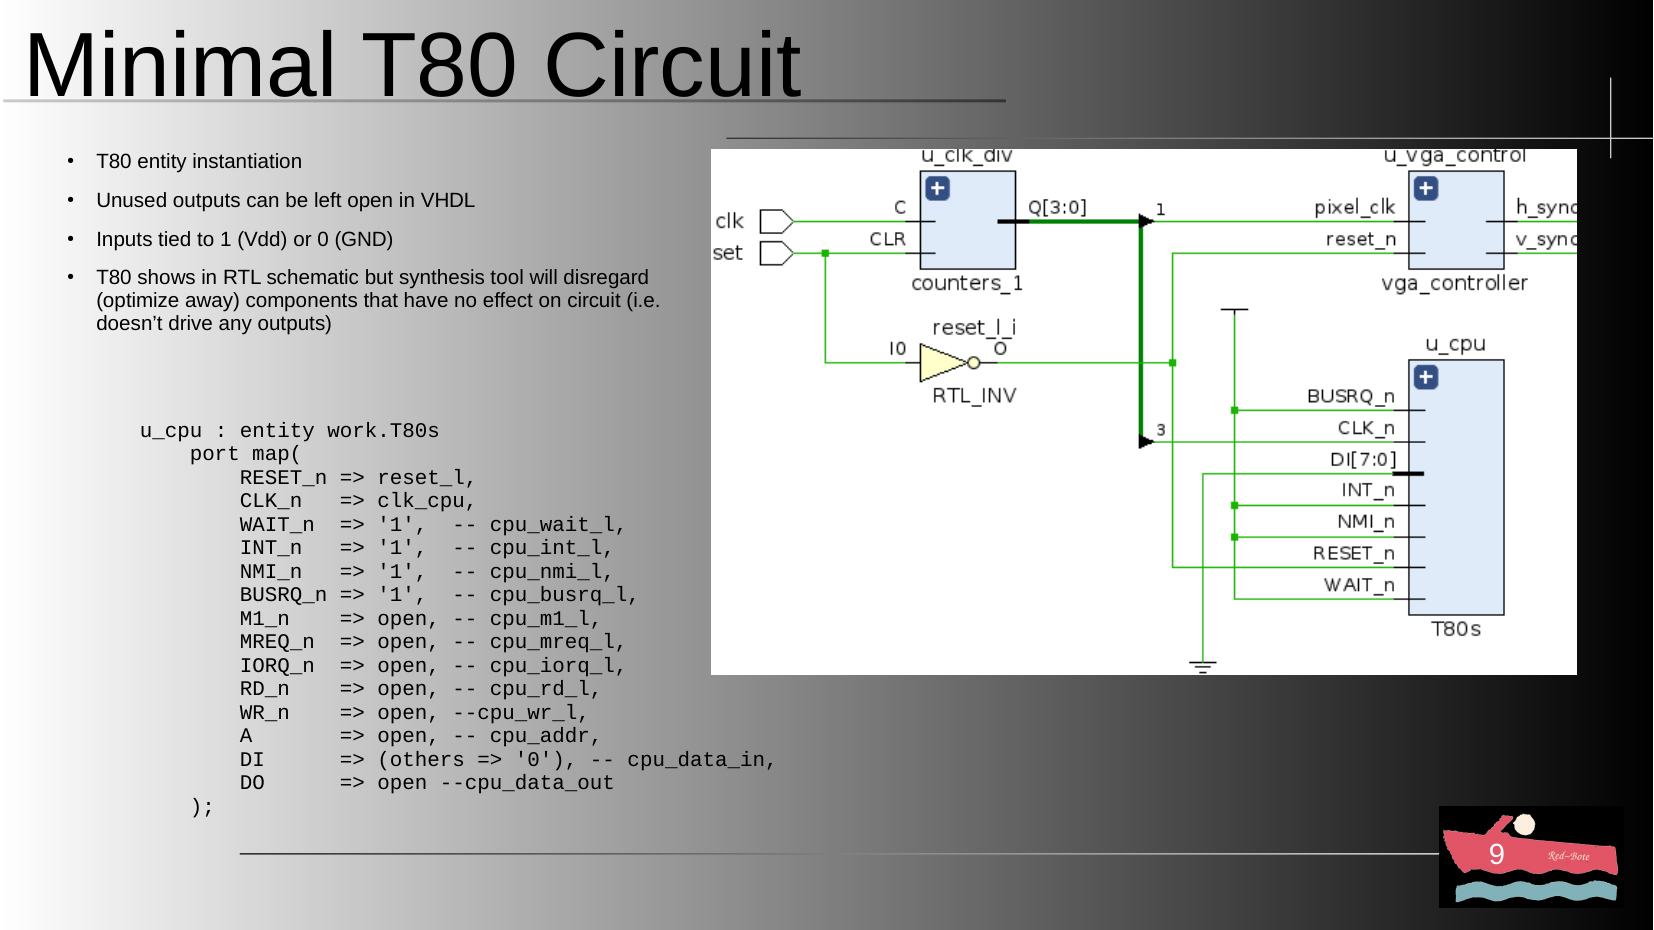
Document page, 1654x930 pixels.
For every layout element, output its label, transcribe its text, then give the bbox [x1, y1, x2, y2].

picture [711, 149, 1577, 676]
title Minimal T80 Circuit [23, 11, 1588, 118]
text_box u_cpu : entity work.T80s port map( RESET_n => reset_l, CLK_n => clk_cpu, WAIT_n => '1', -- cpu_wait_l, INT_n => '1', -- cpu_int_l, NMI_n => '1', -- cpu_nmi_l, BUSRQ_n => '1', -- cpu_busrq_l, M1_n => open, -- cpu_m1_l, MREQ_n => open, -- cpu_mreq_l, IORQ_n => open, -- cpu_iorq_l, RD_n => open, -- cpu_rd_l, WR_n => open, --cpu_wr_l, A => open, -- cpu_addr, DI => (others => '0'), -- cpu_data_in, DO => open --cpu_data_out ); [75, 412, 826, 838]
picture [1439, 806, 1624, 908]
list T80 entity instantiation Unused outputs can be left open in VHDL Inputs tied to 1 (Vdd) or 0 (GND) T80 shows in RTL schematic but synthesis tool will disregard (optimize away) components that have no effect on circuit (i.e. doesn’t drive any outputs) [57, 150, 695, 338]
